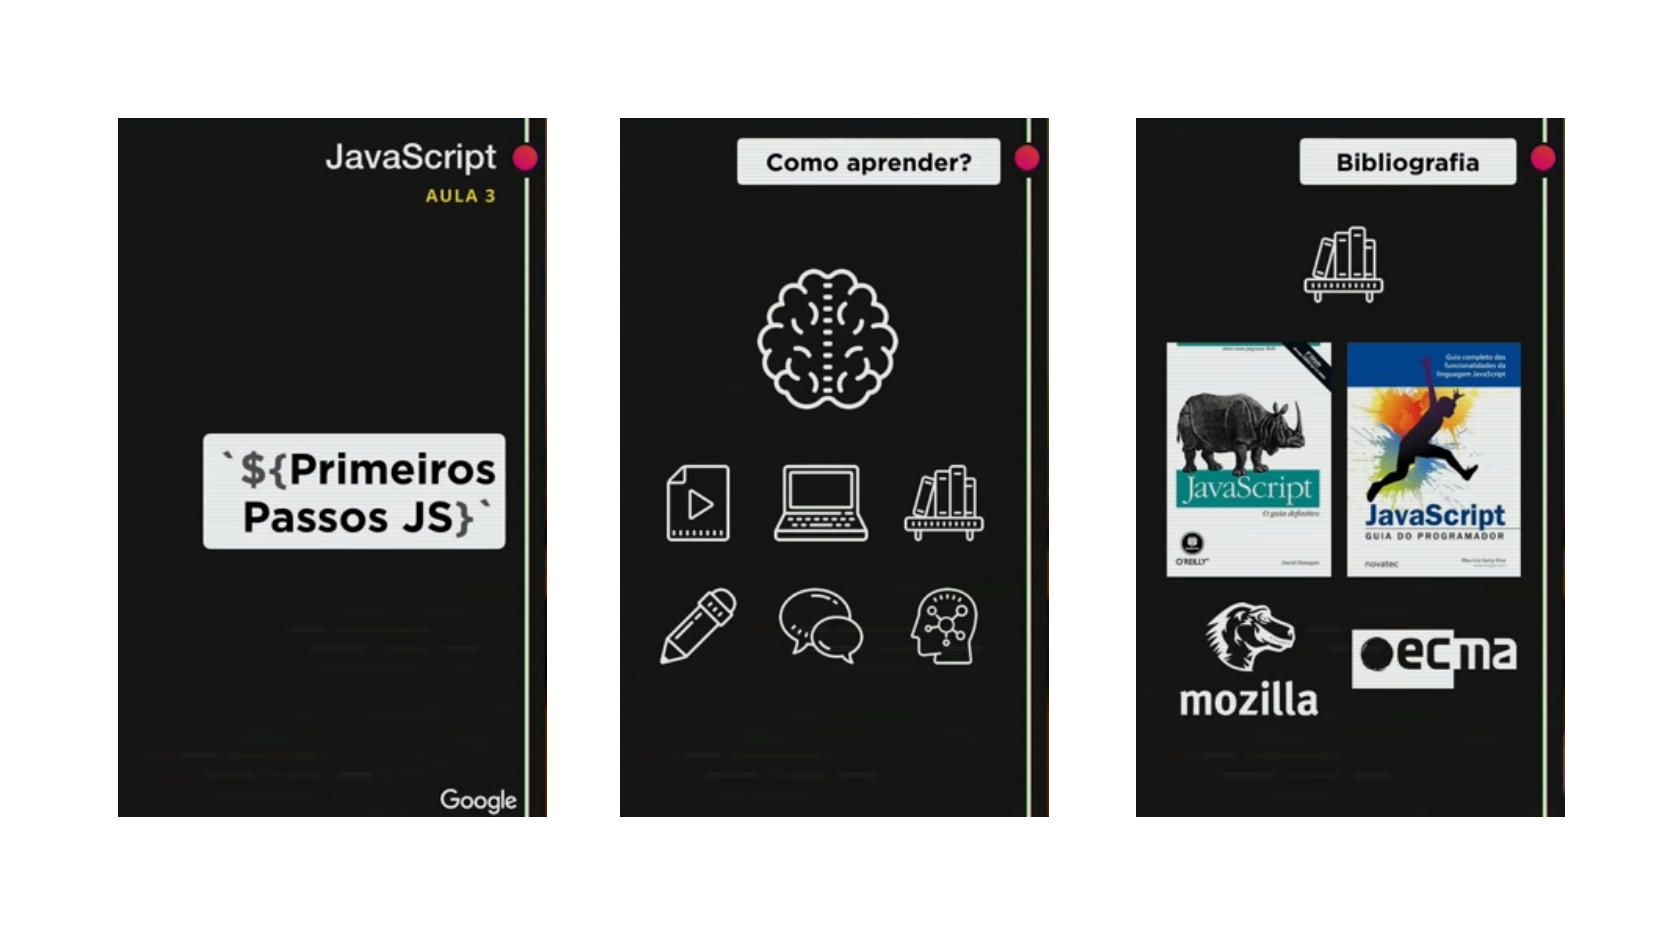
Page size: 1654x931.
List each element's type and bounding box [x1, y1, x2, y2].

picture [620, 118, 1049, 817]
picture [118, 118, 547, 817]
picture [1136, 118, 1565, 817]
